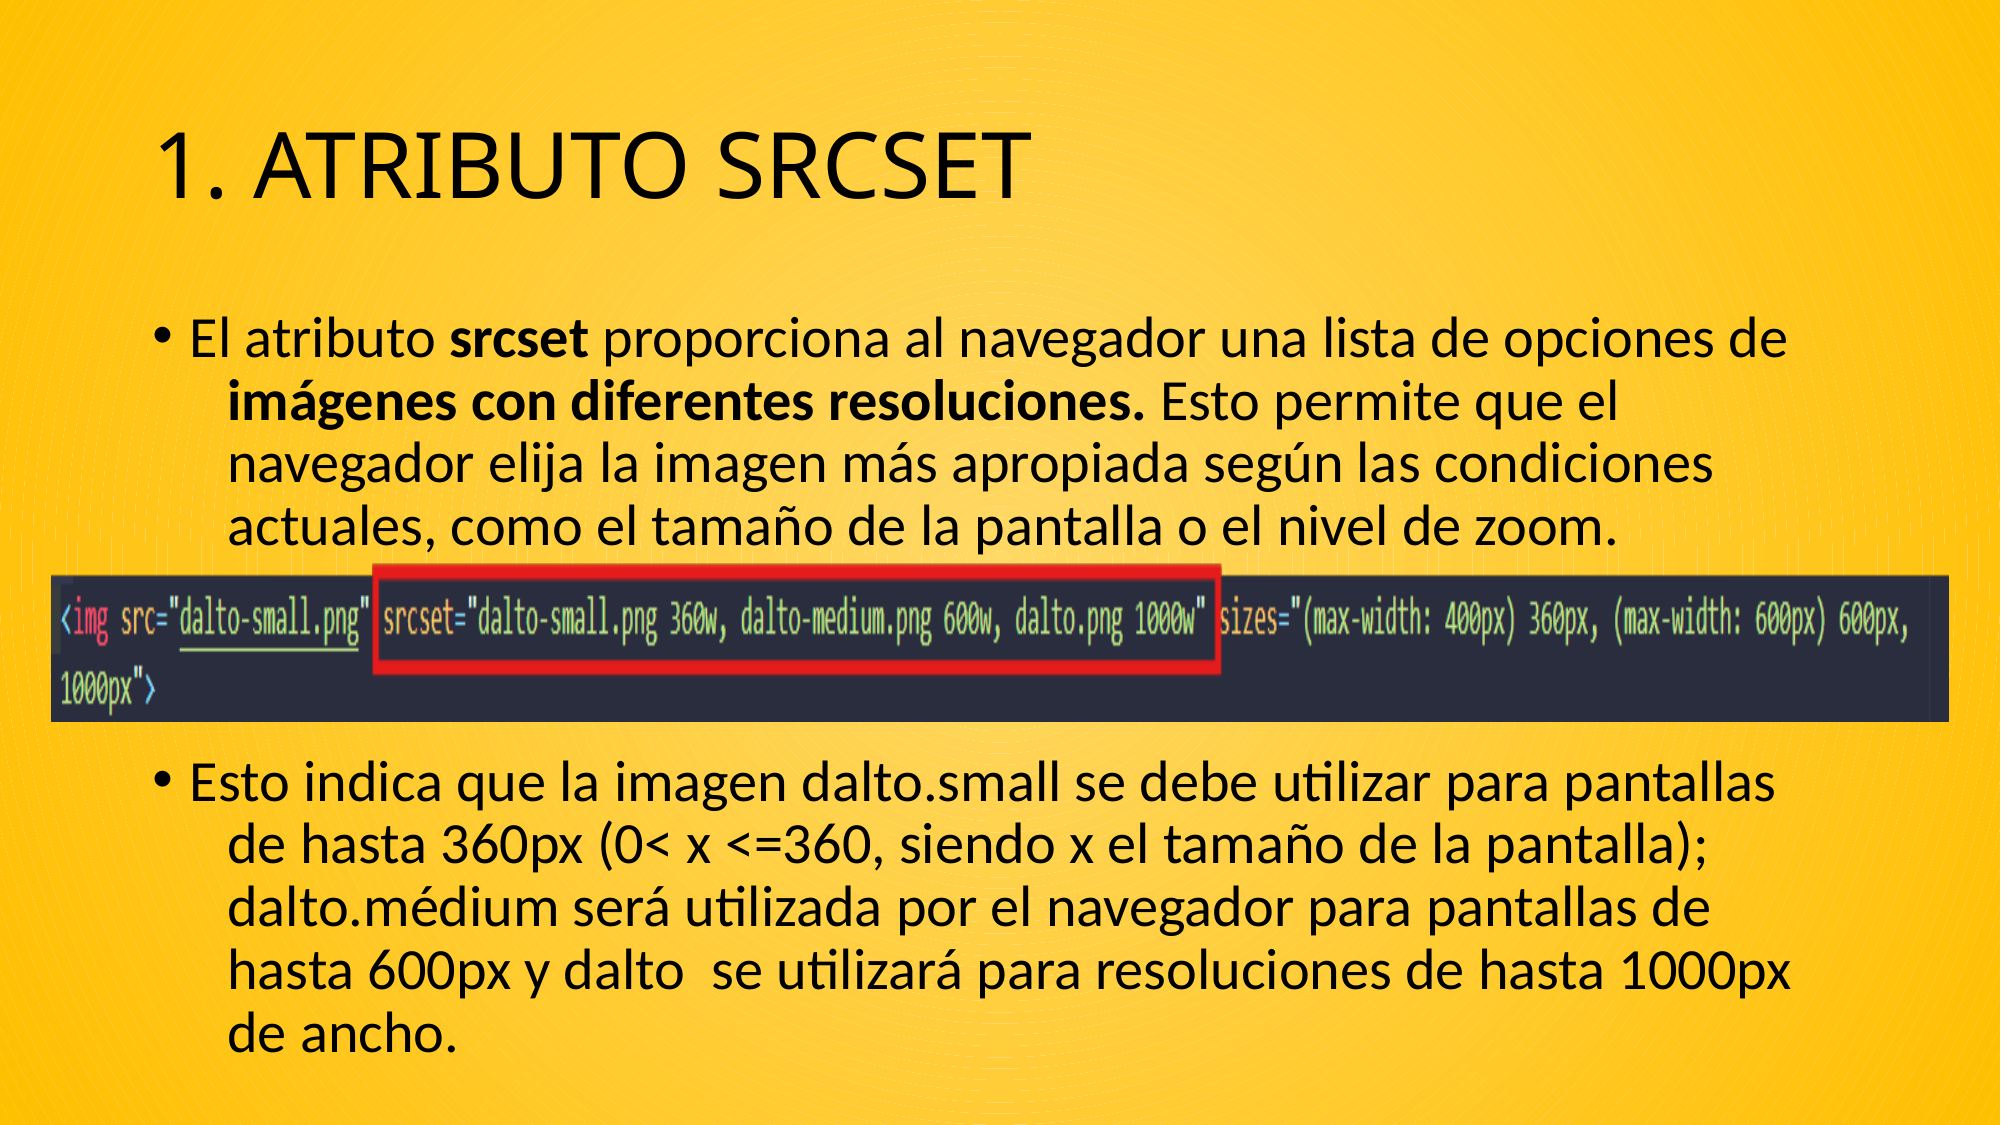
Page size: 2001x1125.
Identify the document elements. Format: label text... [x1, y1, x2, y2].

list El atributo srcset proporciona al navegador una lista de opciones de imágenes con diferentes resoluciones. Esto permite que el navegador elija la imagen más apropiada según las condiciones actuales, como el tamaño de la pantalla o el nivel de zoom. Esto indica que la imagen dalto.small se debe utilizar para pantallas de hasta 360px (0< x <=360, siendo x el tamaño de la pantalla); dalto.médium será utilizada por el navegador para pantallas de hasta 600px y dalto se utilizará para resoluciones de hasta 1000px de ancho. [137, 722, 1863, 1125]
list El atributo srcset proporciona al navegador una lista de opciones de imágenes con diferentes resoluciones. Esto permite que el navegador elija la imagen más apropiada según las condiciones actuales, como el tamaño de la pantalla o el nivel de zoom. Esto indica que la imagen dalto.small se debe utilizar para pantallas de hasta 360px (0< x <=360, siendo x el tamaño de la pantalla); dalto.médium será utilizada por el navegador para pantallas de hasta 600px y dalto se utilizará para resoluciones de hasta 1000px de ancho. [137, 299, 1863, 562]
title 1. ATRIBUTO SRCSET [137, 59, 1863, 278]
picture [51, 562, 1949, 722]
